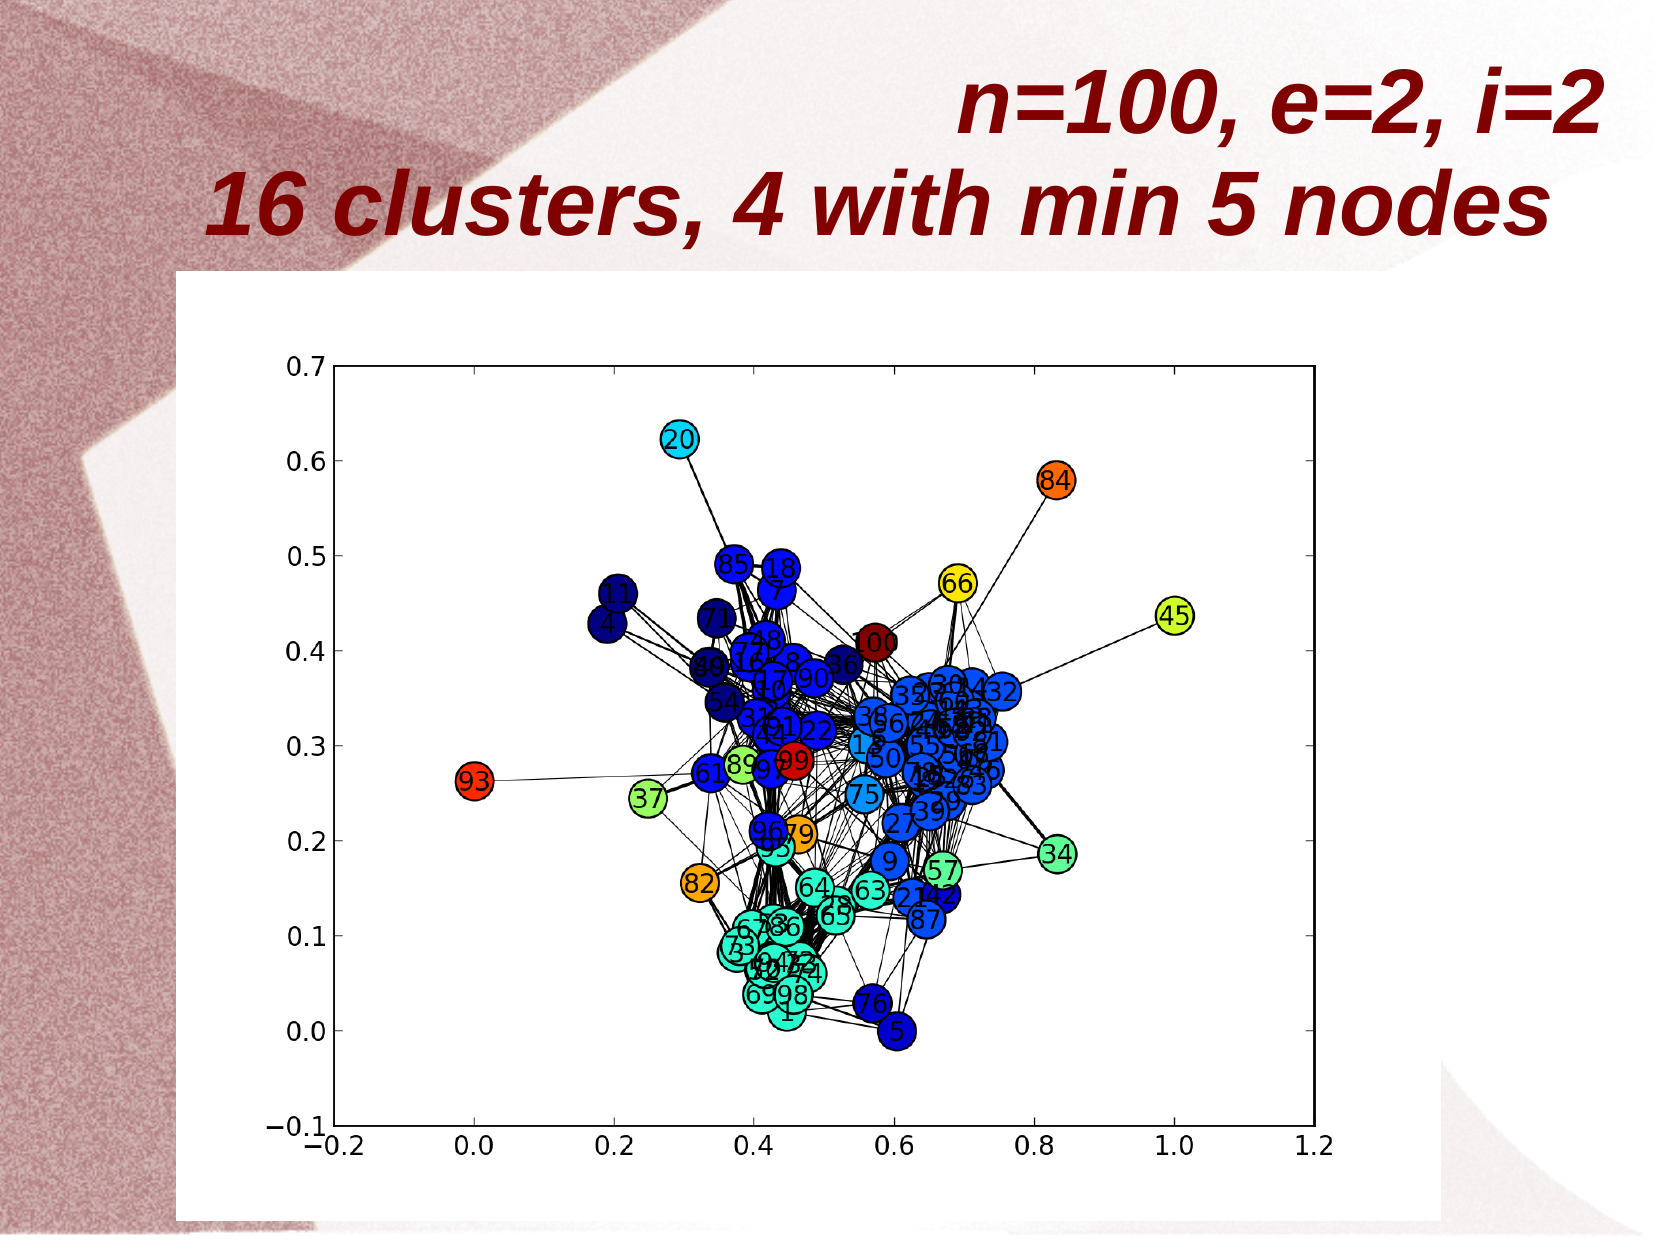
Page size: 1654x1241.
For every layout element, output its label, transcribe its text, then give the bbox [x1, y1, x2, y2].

picture [0, 0, 1654, 1241]
title n=100, e=2, i=2 16 clusters, 4 with min 5 nodes [153, 49, 1607, 257]
